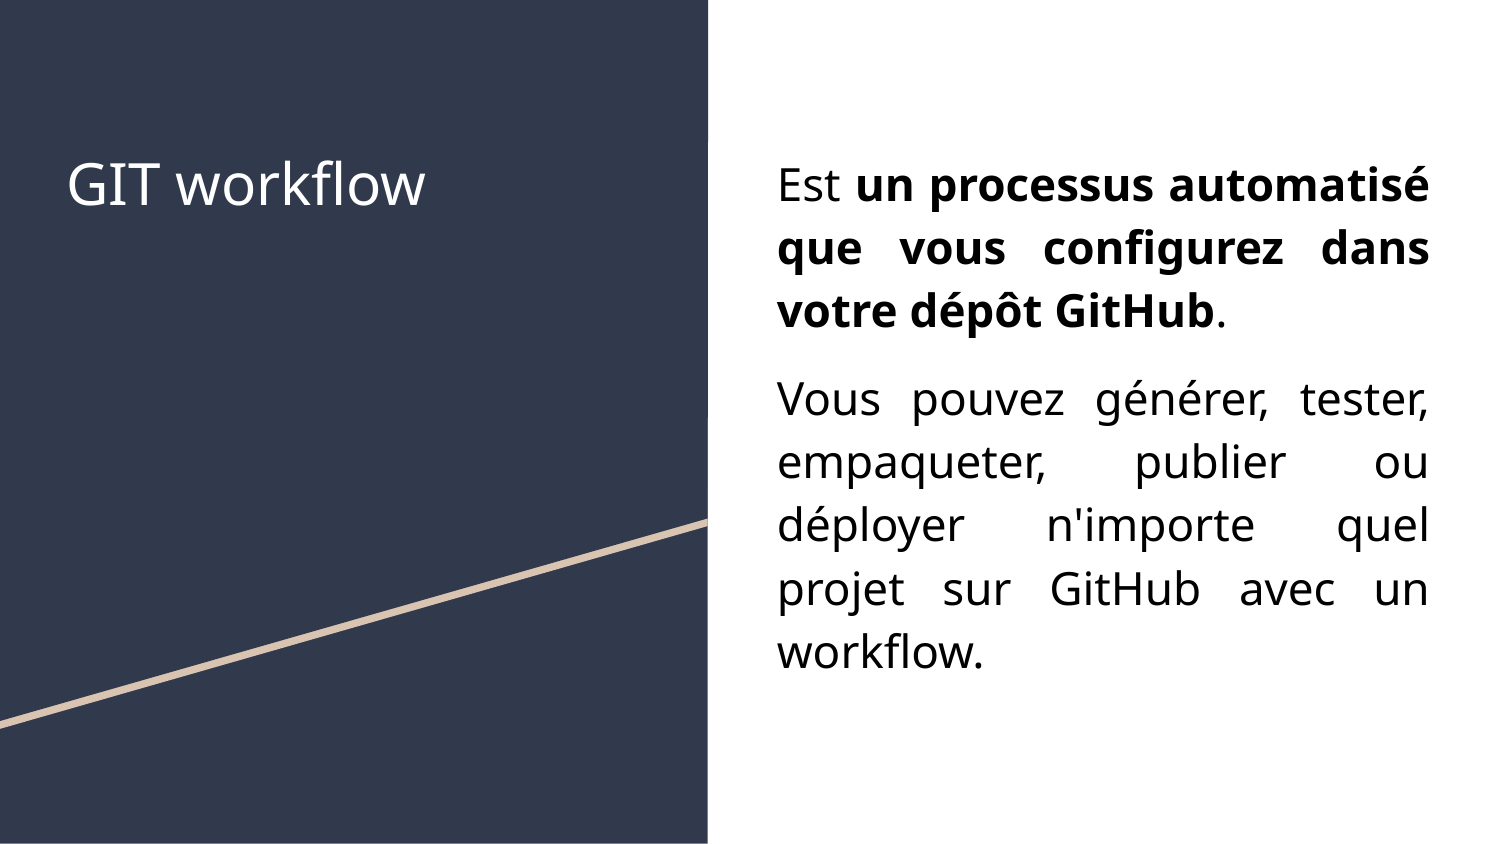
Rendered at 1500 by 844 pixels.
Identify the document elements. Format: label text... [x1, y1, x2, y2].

title GIT workflow [51, 132, 515, 260]
list Est un processus automatisé que vous configurez dans votre dépôt GitHub. Vous pouvez générer, tester, empaqueter, publier ou déployer n'importe quel projet sur GitHub avec un workflow. [761, 132, 1446, 712]
